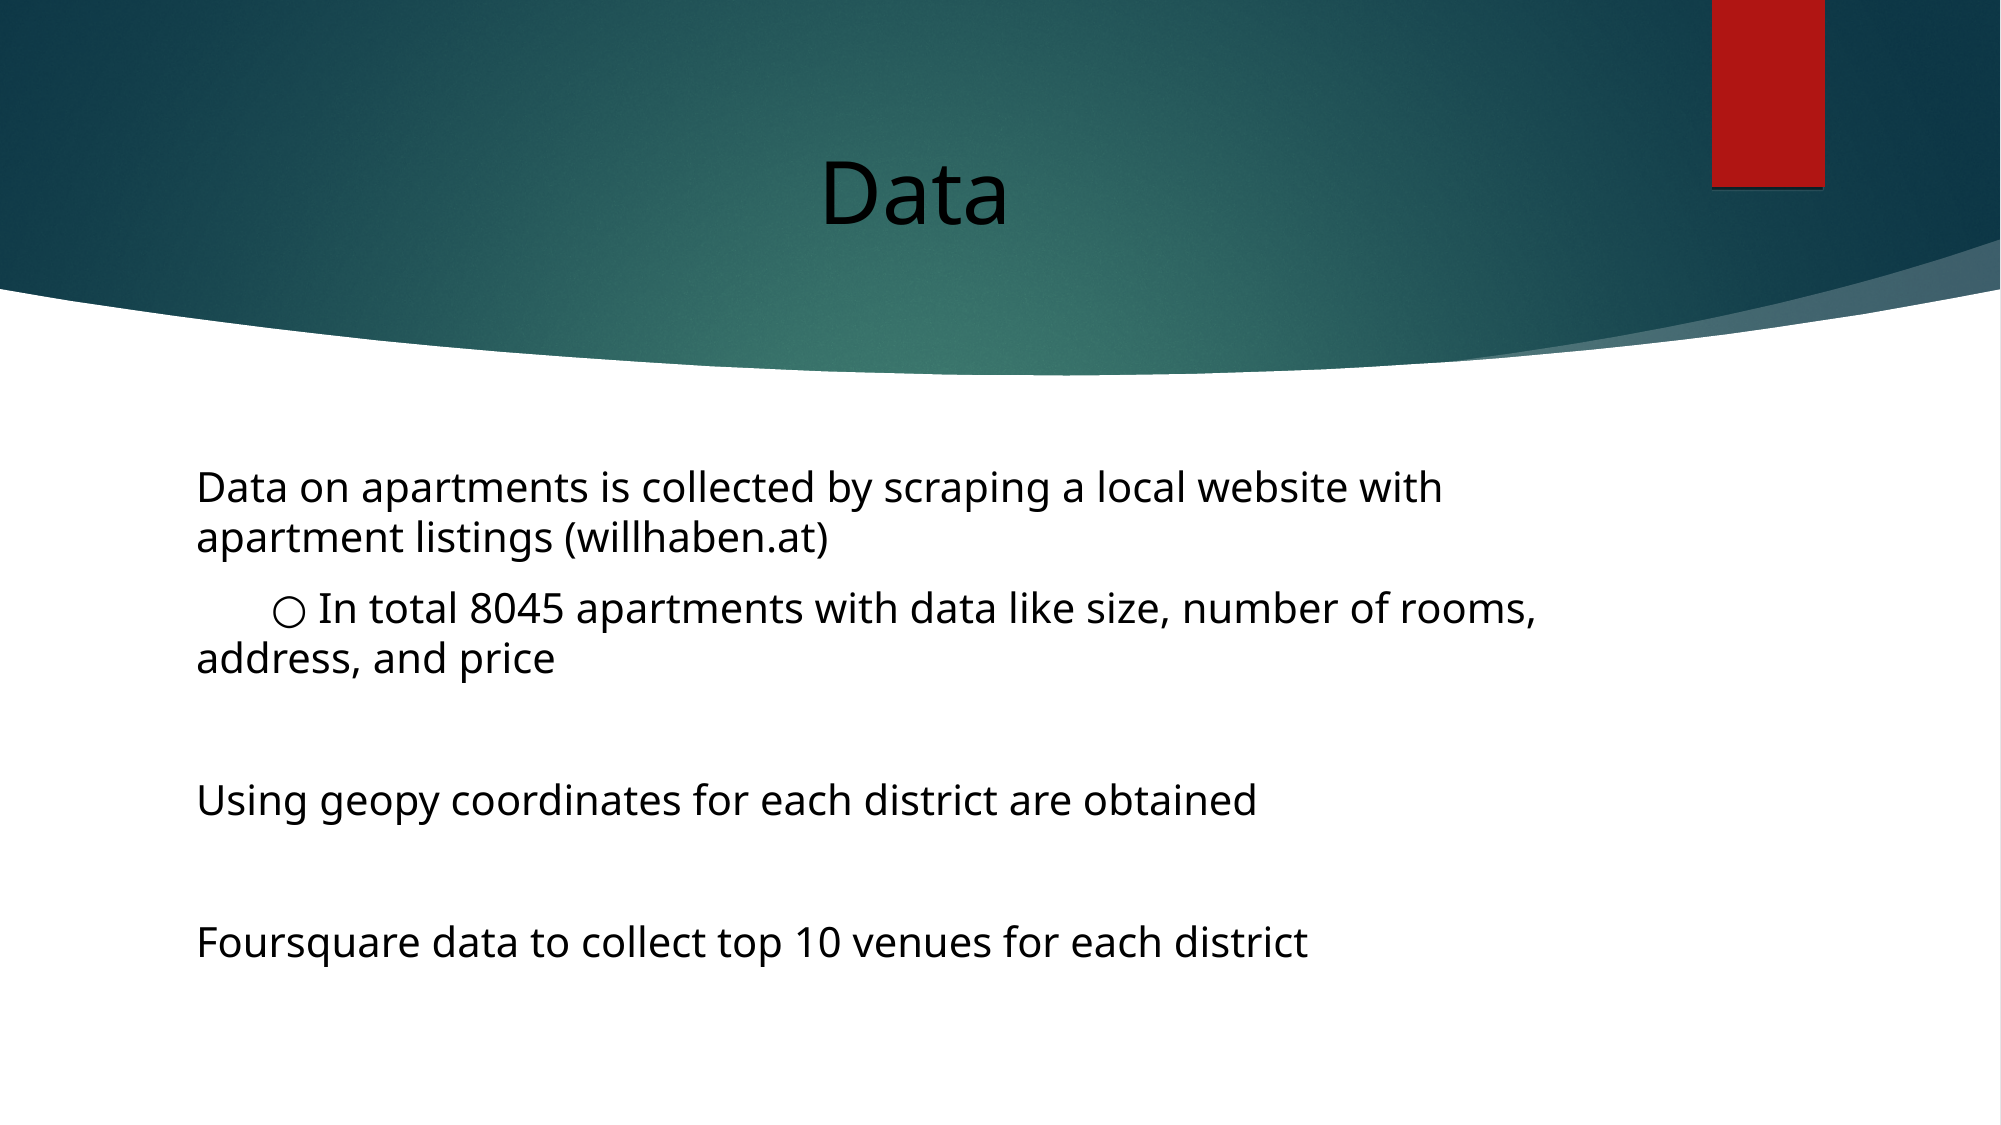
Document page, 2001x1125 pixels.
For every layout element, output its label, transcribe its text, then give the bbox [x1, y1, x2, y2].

title Data [181, 74, 1649, 305]
list Data on apartments is collected by scraping a local website with apartment listings (willhaben.at) ○ In total 8045 apartments with data like size, number of rooms, address, and price Using geopy coordinates for each district are obtained Foursquare data to collect top 10 venues for each district [181, 453, 1649, 1025]
text_box [0, 0, 2000, 1125]
